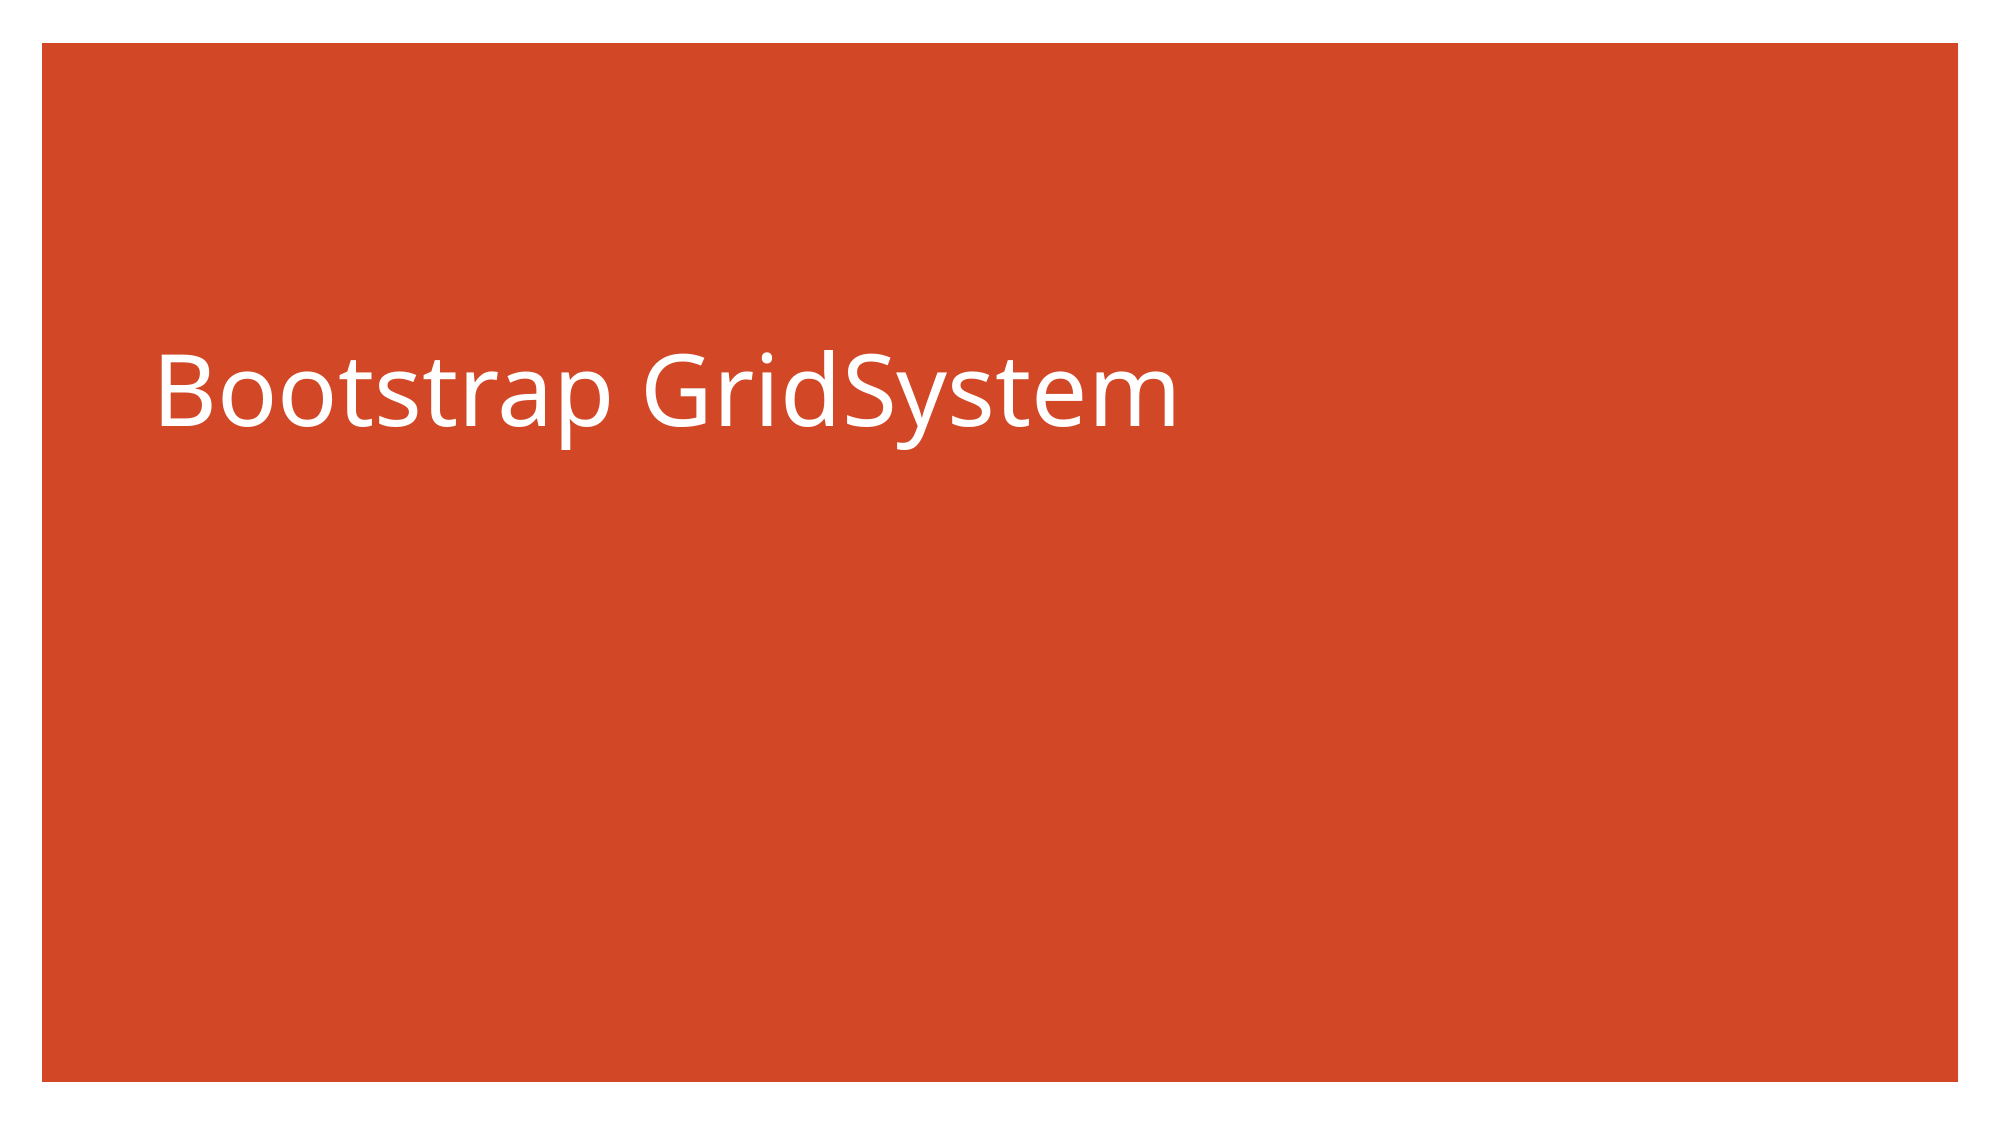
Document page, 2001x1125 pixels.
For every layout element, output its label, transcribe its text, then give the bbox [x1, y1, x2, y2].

title Bootstrap GridSystem [137, 190, 1863, 583]
